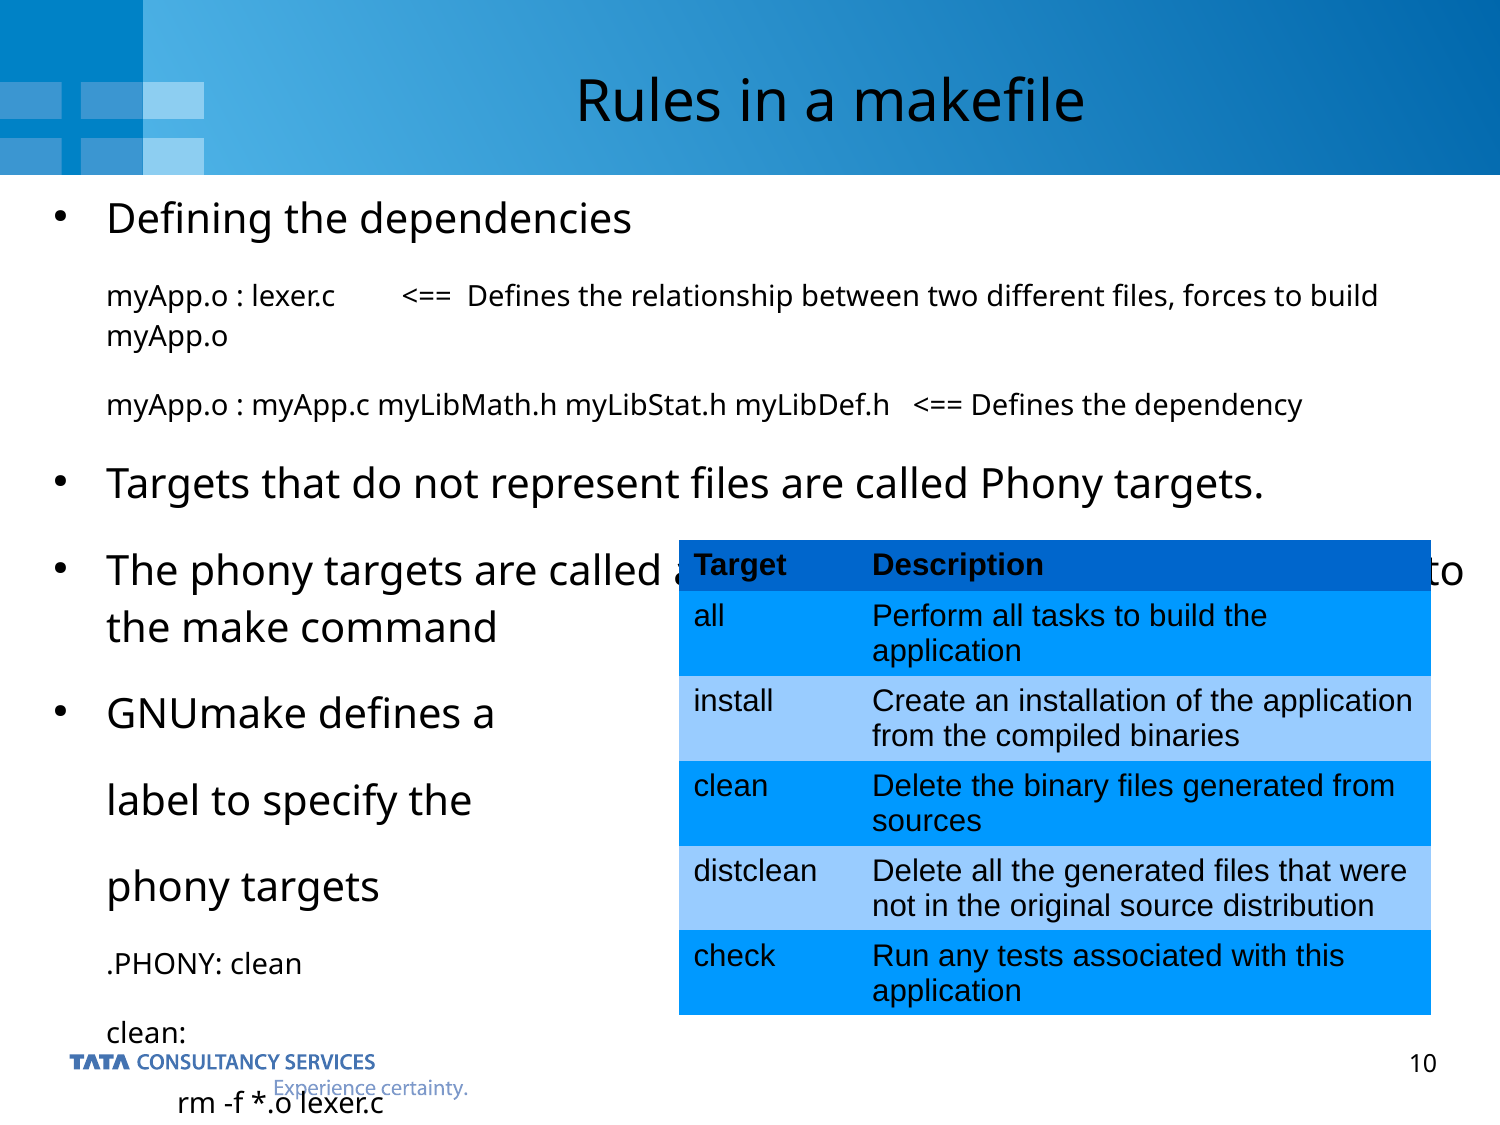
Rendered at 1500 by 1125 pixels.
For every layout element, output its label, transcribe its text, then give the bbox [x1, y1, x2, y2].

title Rules in a makefile [236, 44, 1425, 154]
table_cell Create an installation of the application from the compiled binaries [857, 676, 1431, 761]
table_cell distclean [679, 846, 857, 930]
table_header Description [857, 540, 1431, 591]
table_cell clean [679, 761, 857, 846]
table_cell Perform all tasks to build the application [857, 591, 1431, 676]
table_cell check [679, 930, 857, 1015]
table_cell Delete the binary files generated from sources [857, 761, 1431, 846]
table_cell all [679, 591, 857, 676]
table_header Target [679, 540, 857, 591]
table_cell install [679, 676, 857, 761]
table_cell Run any tests associated with this application [857, 930, 1431, 1015]
table_cell Delete all the generated files that were not in the original source distribution [857, 846, 1431, 930]
list Defining the dependencies myApp.o : lexer.c <== Defines the relationship between two different files, forces to build myApp.o myApp.o : myApp.c myLibMath.h myLibStat.h myLibDef.h <== Defines the dependency Targets that do not represent files are called Phony targets. The phony targets are called at the command prompt as argument to the make command GNUmake defines a label to specify the phony targets .PHONY: clean clean: rm -f *.o lexer.c [35, 188, 1477, 1040]
